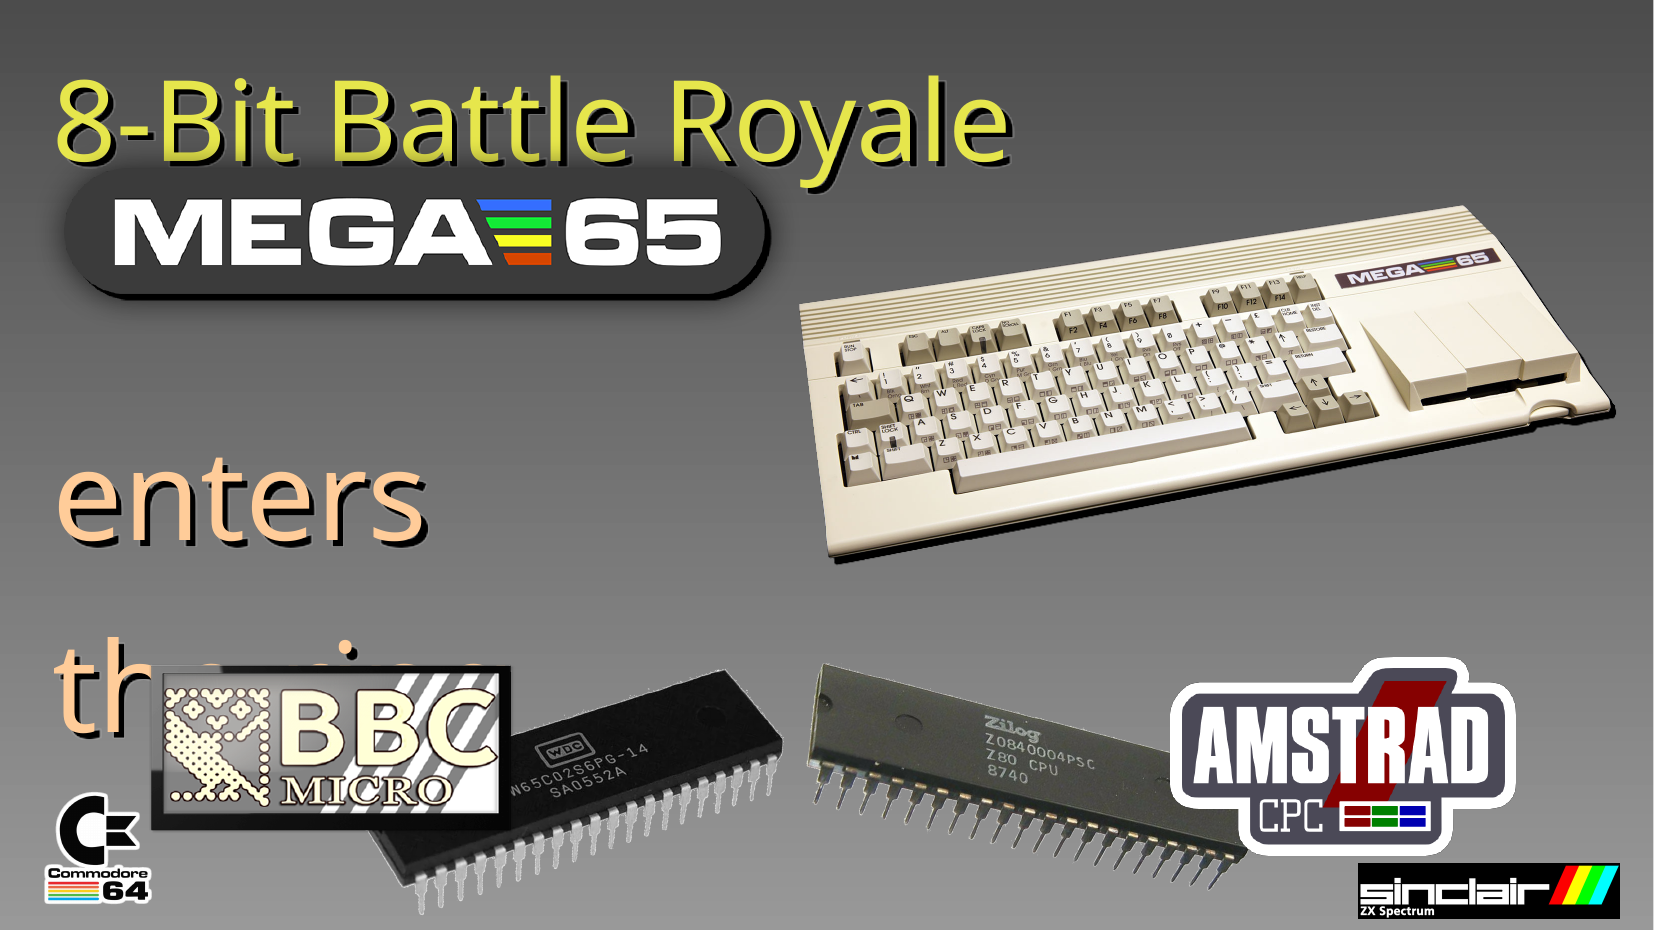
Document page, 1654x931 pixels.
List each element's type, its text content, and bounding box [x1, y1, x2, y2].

text_box 8-Bit Battle Royale enters the ring [37, 334, 699, 616]
text_box 8-Bit Battle Royale enters the ring [37, 33, 1636, 134]
picture [30, 101, 1654, 642]
picture [30, 555, 1620, 931]
